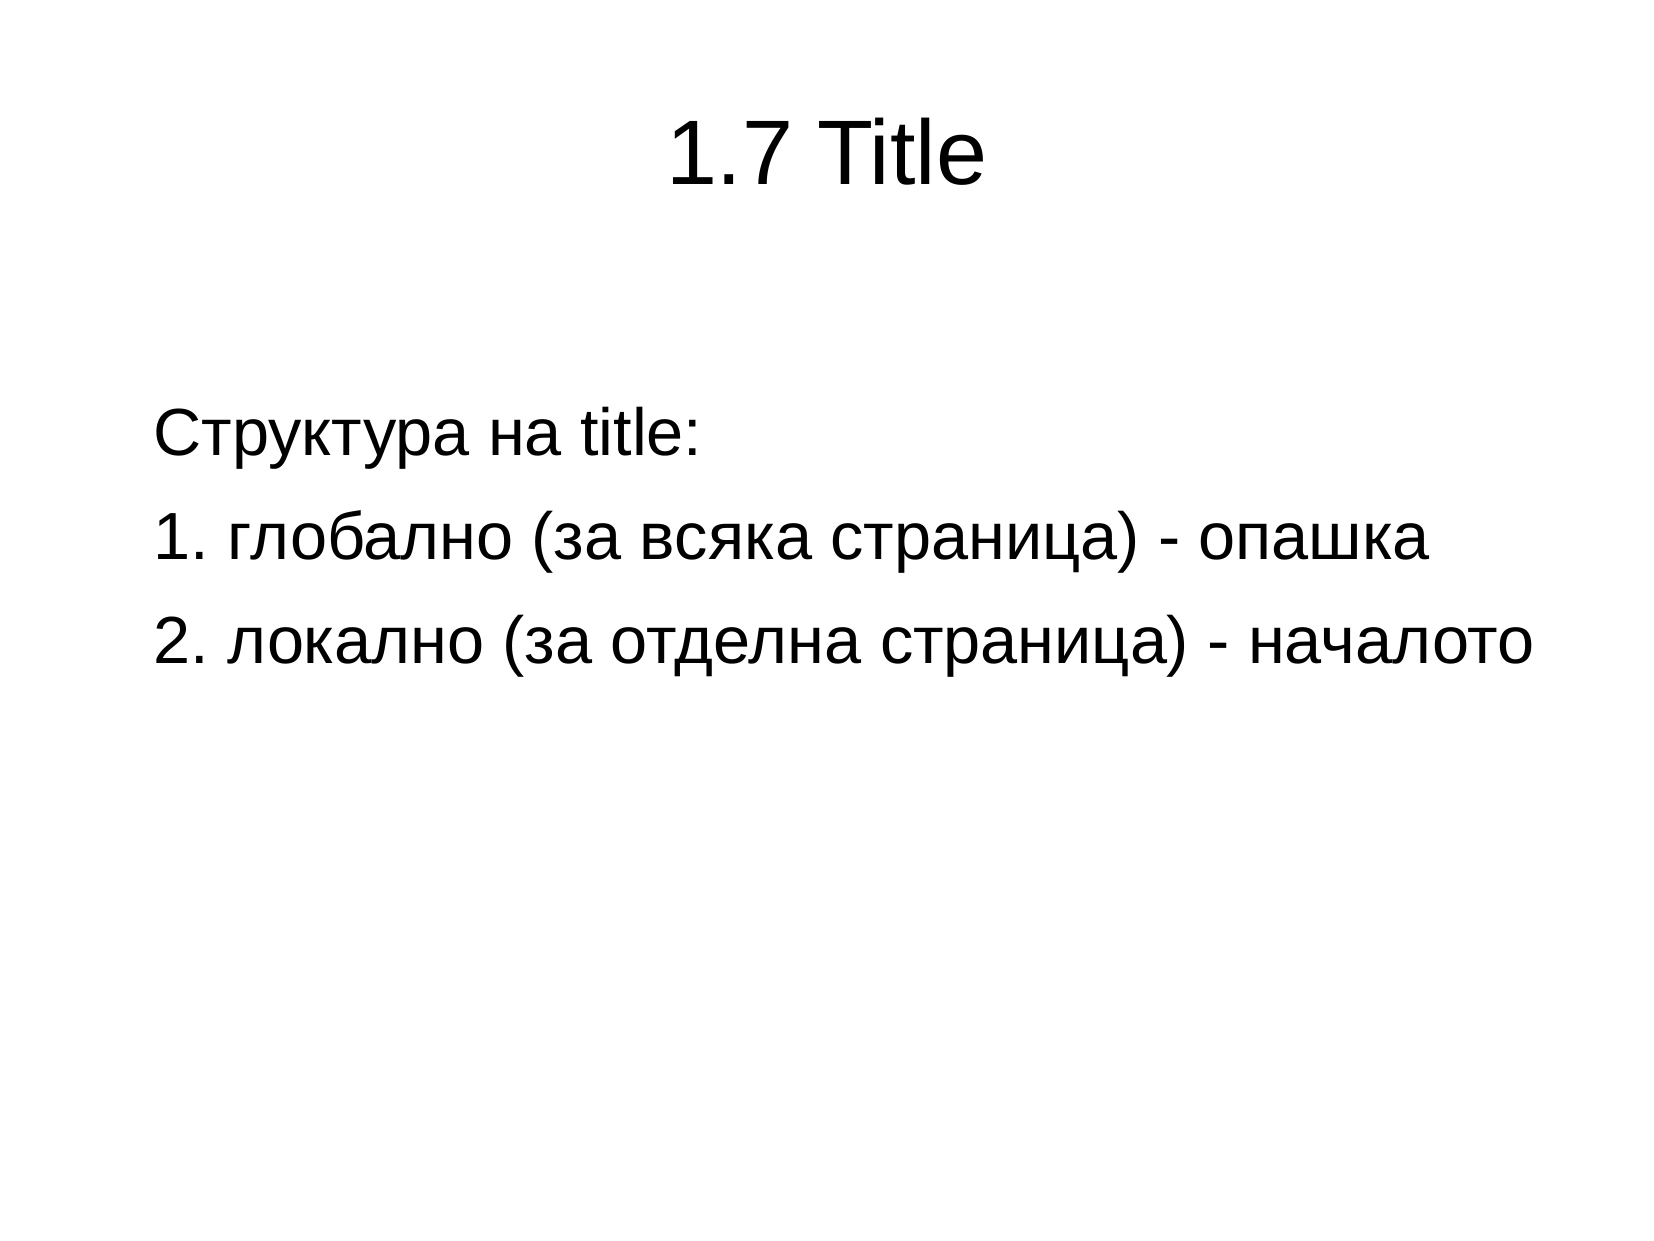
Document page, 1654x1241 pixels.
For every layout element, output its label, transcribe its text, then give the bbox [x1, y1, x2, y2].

list Структура на title: 1. глобално (за всяка страница) - опашка 2. локално (за отделна страница) - началото [82, 290, 1571, 1109]
title 1.7 Title [82, 49, 1571, 257]
